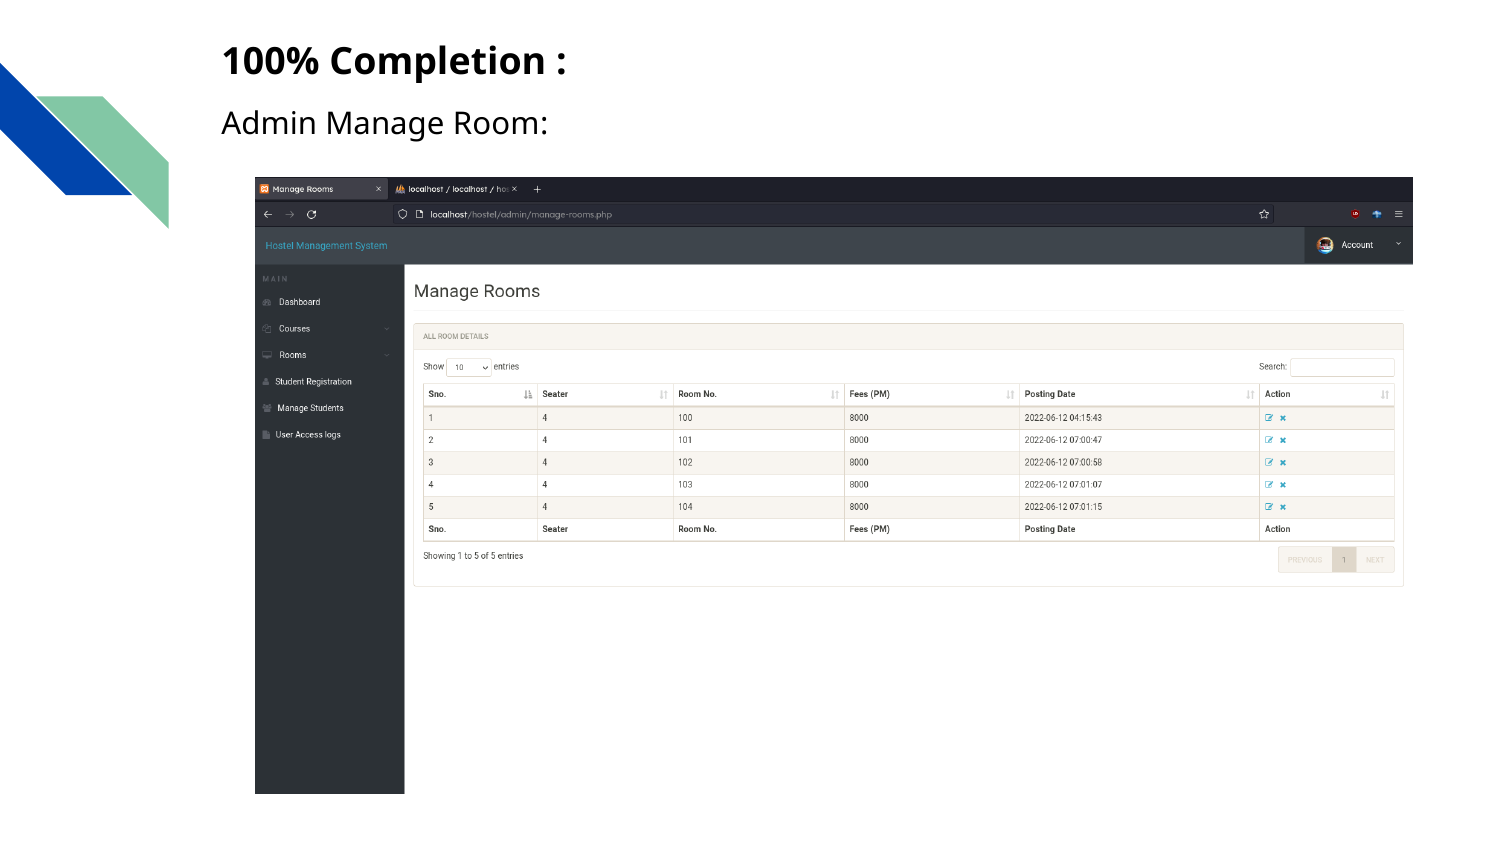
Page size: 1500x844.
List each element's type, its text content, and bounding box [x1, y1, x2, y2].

picture [255, 177, 1413, 794]
text_box 100% Completion : [206, 29, 857, 92]
text_box Admin Manage Room: [206, 93, 591, 148]
